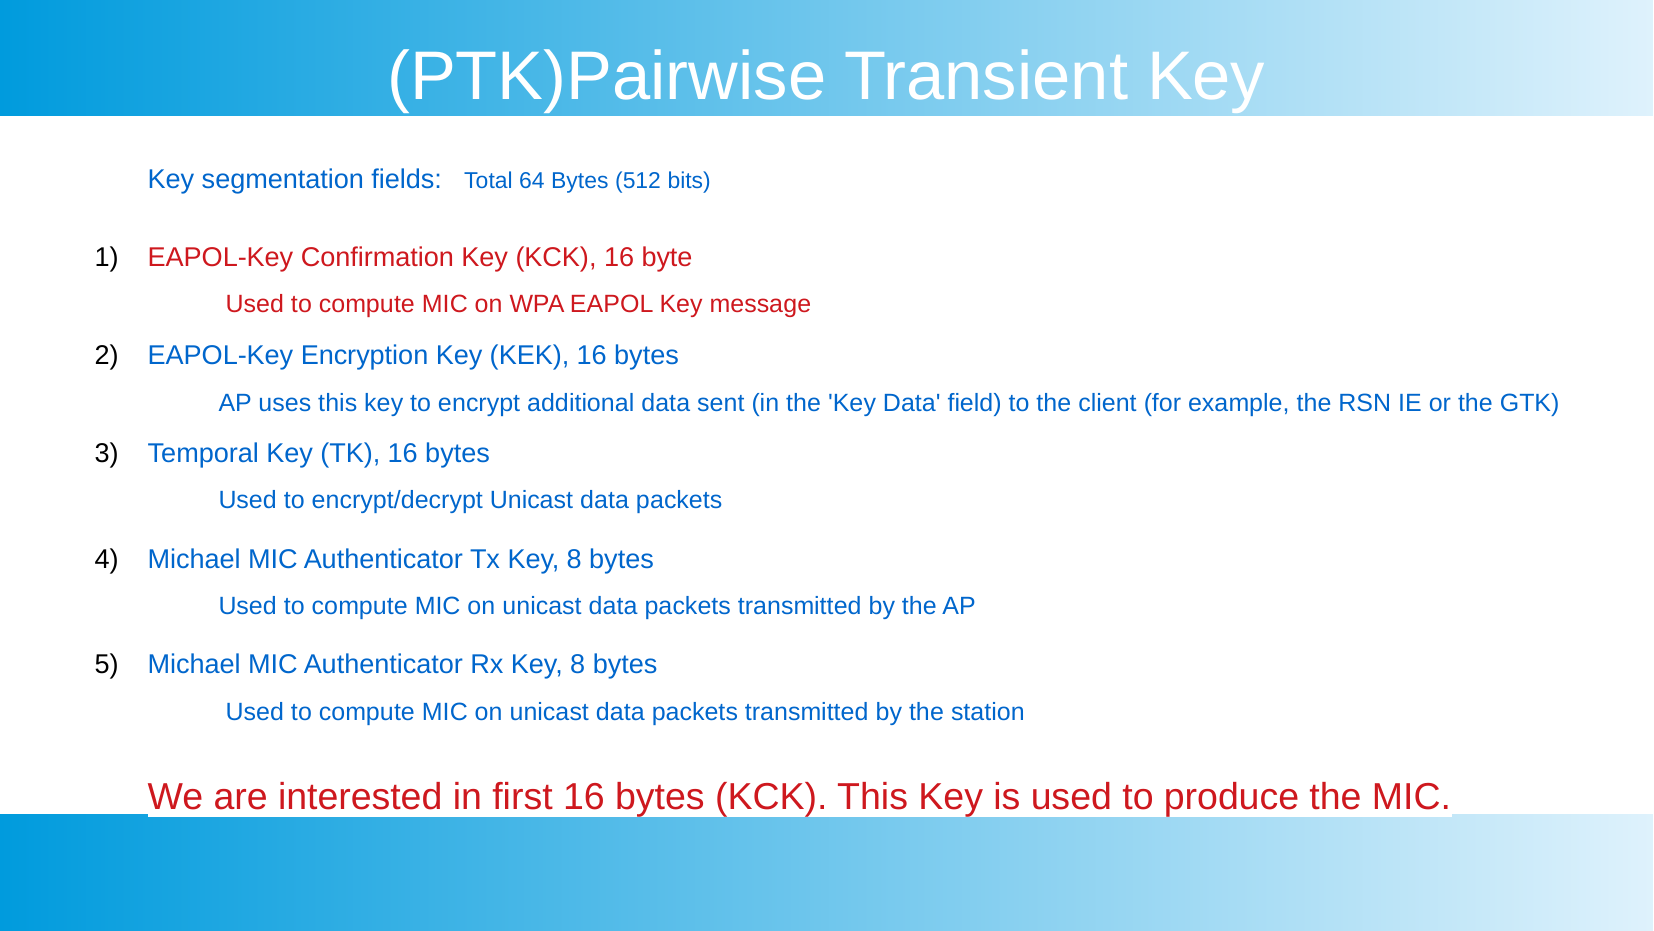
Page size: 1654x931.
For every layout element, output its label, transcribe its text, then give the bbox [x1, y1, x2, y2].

title (PTK)Pairwise Transient Key [82, 37, 1571, 116]
list Key segmentation fields: Total 64 Bytes (512 bits) EAPOL-Key Confirmation Key (KCK), 16 byte Used to compute MIC on WPA EAPOL Key message EAPOL-Key Encryption Key (KEK), 16 bytes AP uses this key to encrypt additional data sent (in the 'Key Data' field) to the client (for example, the RSN IE or the GTK) Temporal Key (TK), 16 bytes Used to encrypt/decrypt Unicast data packets Michael MIC Authenticator Tx Key, 8 bytes Used to compute MIC on unicast data packets transmitted by the AP Michael MIC Authenticator Rx Key, 8 bytes Used to compute MIC on unicast data packets transmitted by the station We are interested in first 16 bytes (KCK). This Key is used to produce the MIC. [76, 164, 1565, 704]
